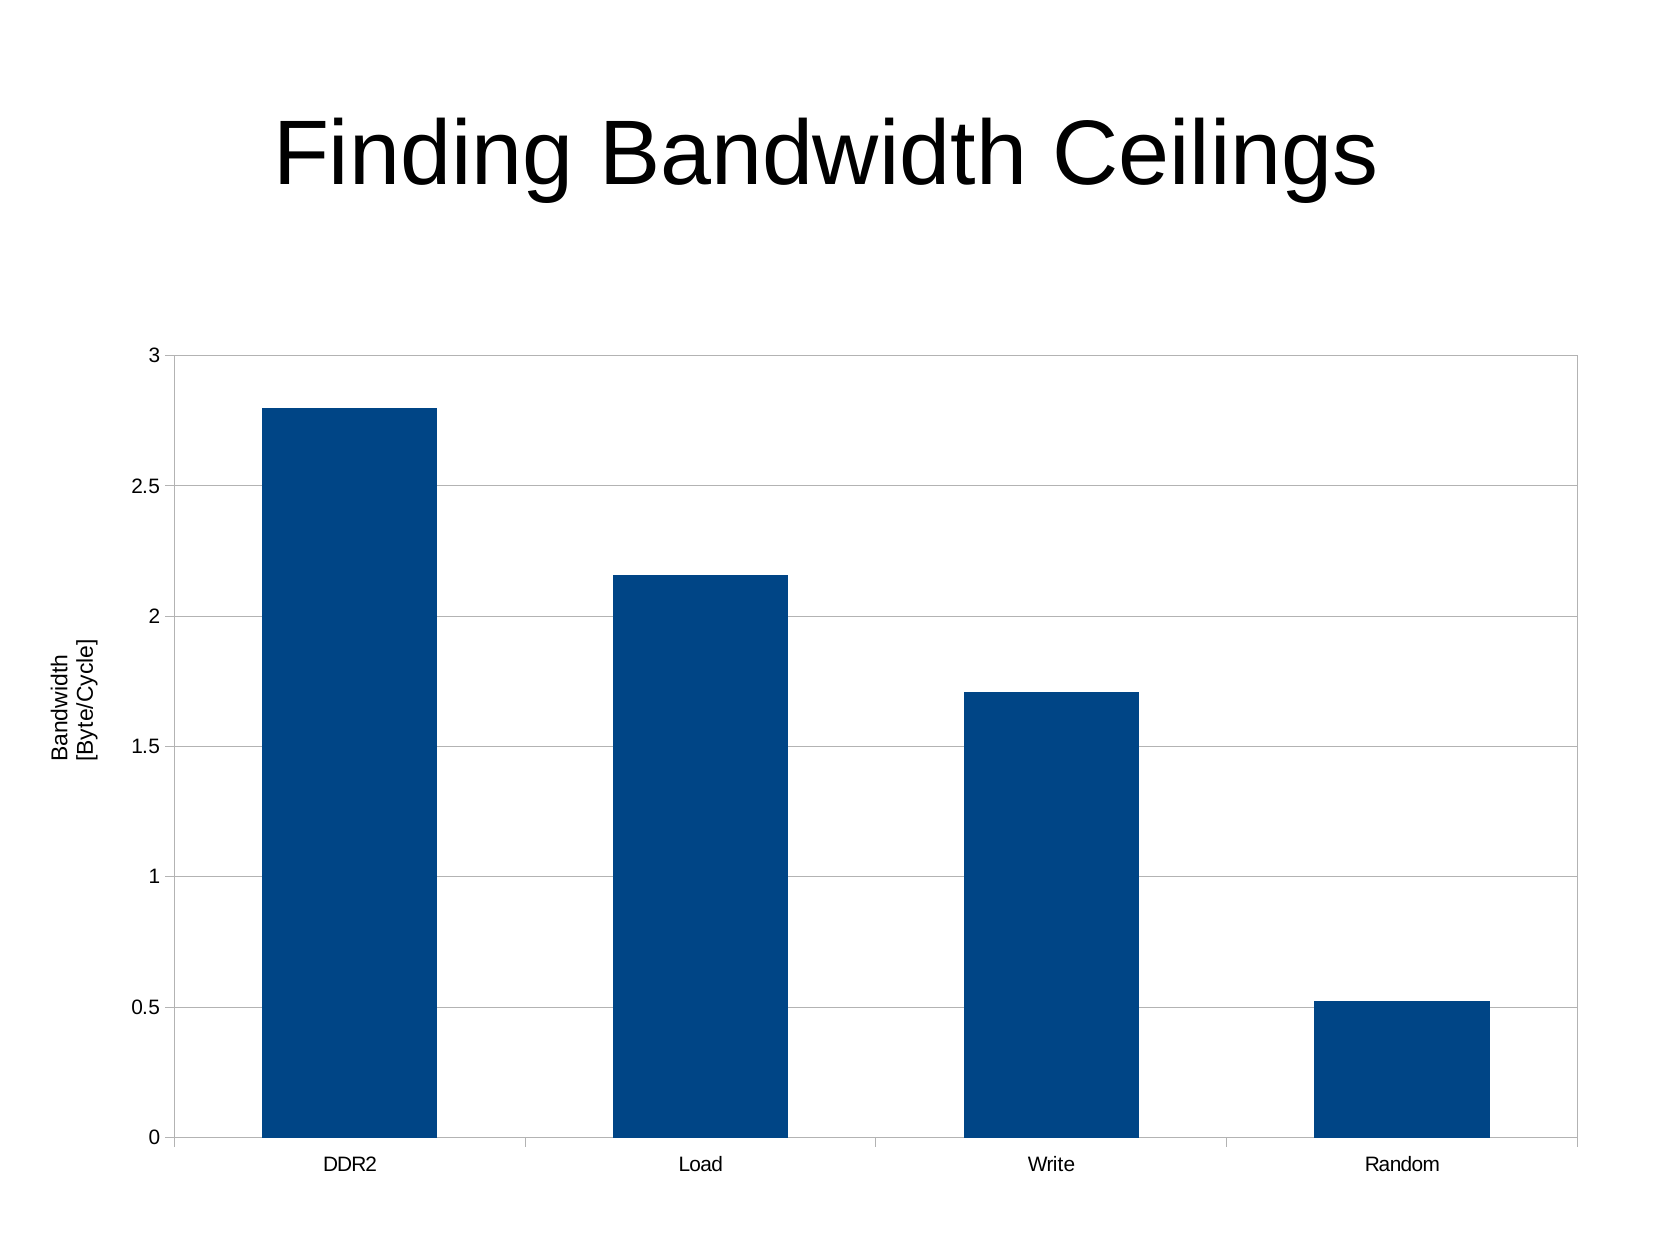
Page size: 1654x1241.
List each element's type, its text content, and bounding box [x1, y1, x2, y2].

title Finding Bandwidth Ceilings [82, 49, 1571, 255]
text_box Bandwidth [Byte/Cycle] [39, 624, 106, 777]
chart [72, 255, 1606, 1231]
